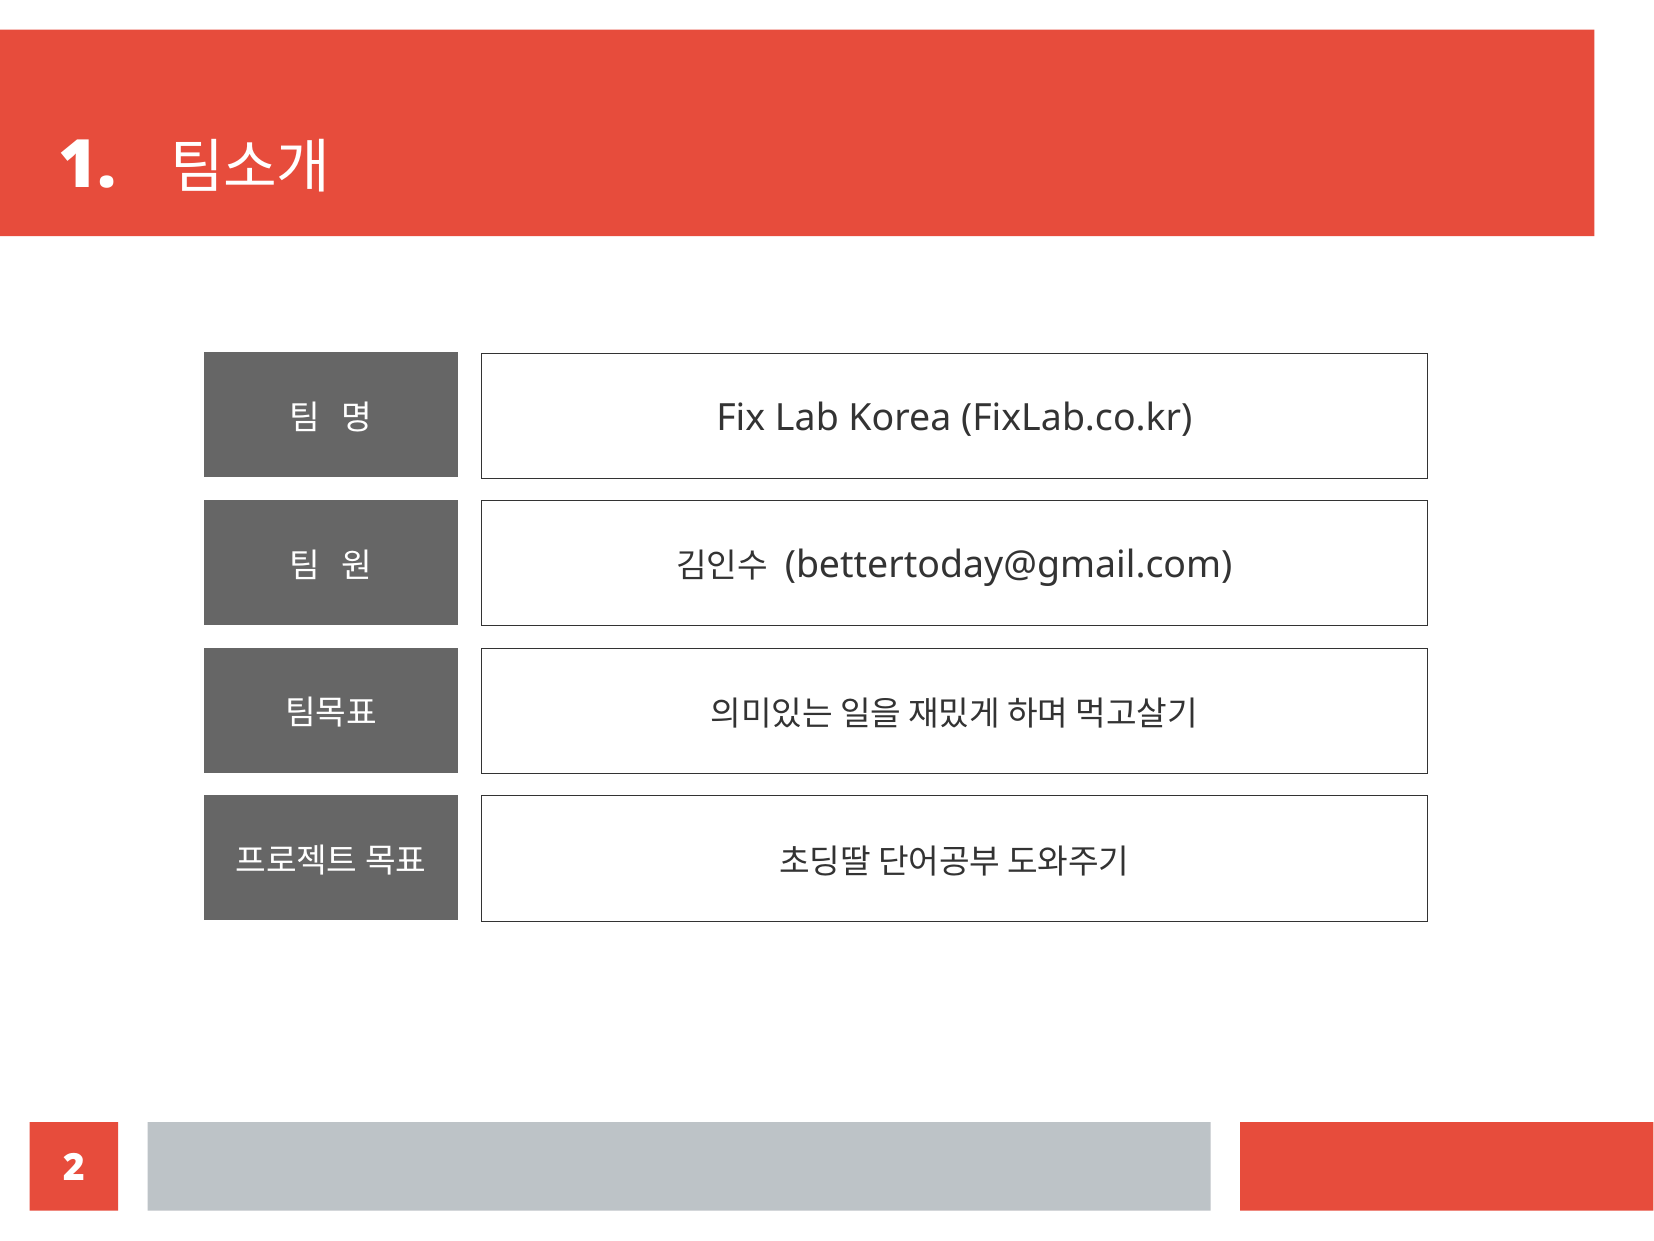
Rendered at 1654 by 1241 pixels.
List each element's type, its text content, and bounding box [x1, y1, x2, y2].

text_box 김인수 (bettertoday@gmail.com) [481, 500, 1428, 626]
text_box 팀 명 [203, 351, 459, 478]
text_box 초딩딸 단어공부 도와주기 [481, 795, 1428, 922]
text_box Fix Lab Korea (FixLab.co.kr) [481, 353, 1428, 479]
title 1. 팀소개 [59, 59, 1595, 207]
text_box 의미있는 일을 재밌게 하며 먹고살기 [481, 648, 1428, 774]
text_box 프로젝트 목표 [203, 794, 459, 921]
text_box 팀목표 [203, 647, 459, 774]
text_box 팀 원 [203, 499, 459, 626]
